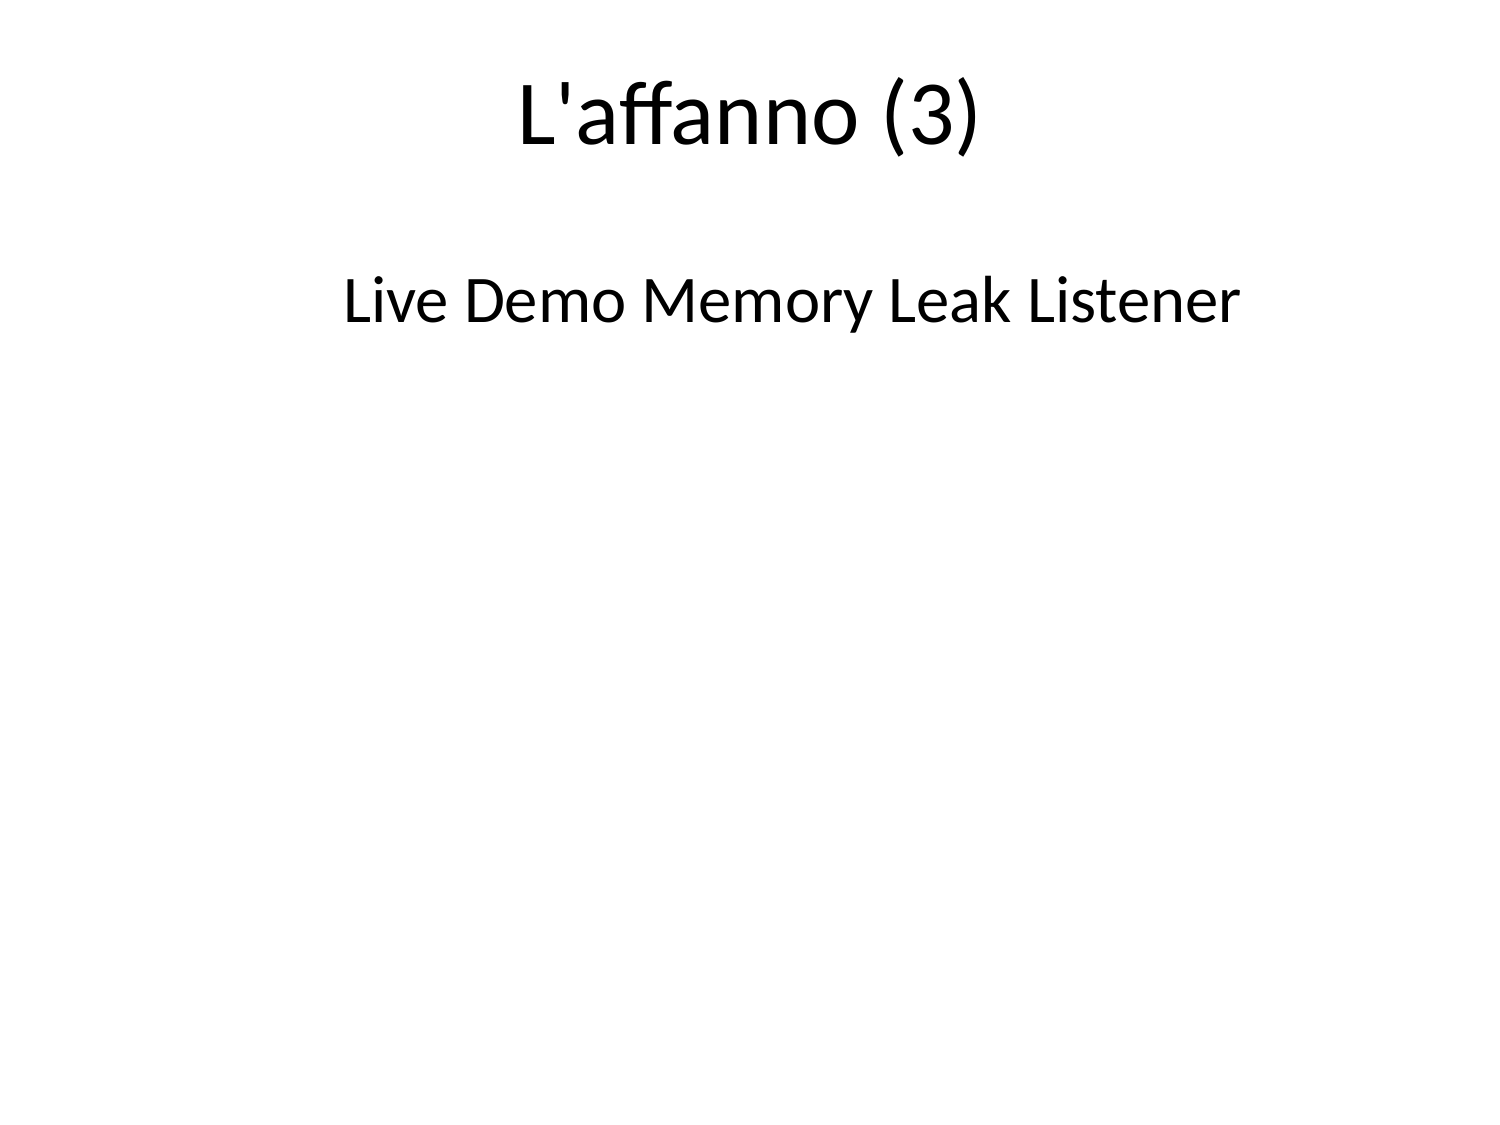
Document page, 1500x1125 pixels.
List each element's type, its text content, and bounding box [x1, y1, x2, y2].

title L'affanno (3) [75, 45, 1425, 233]
list Live Demo Memory Leak Listener [82, 248, 1433, 991]
